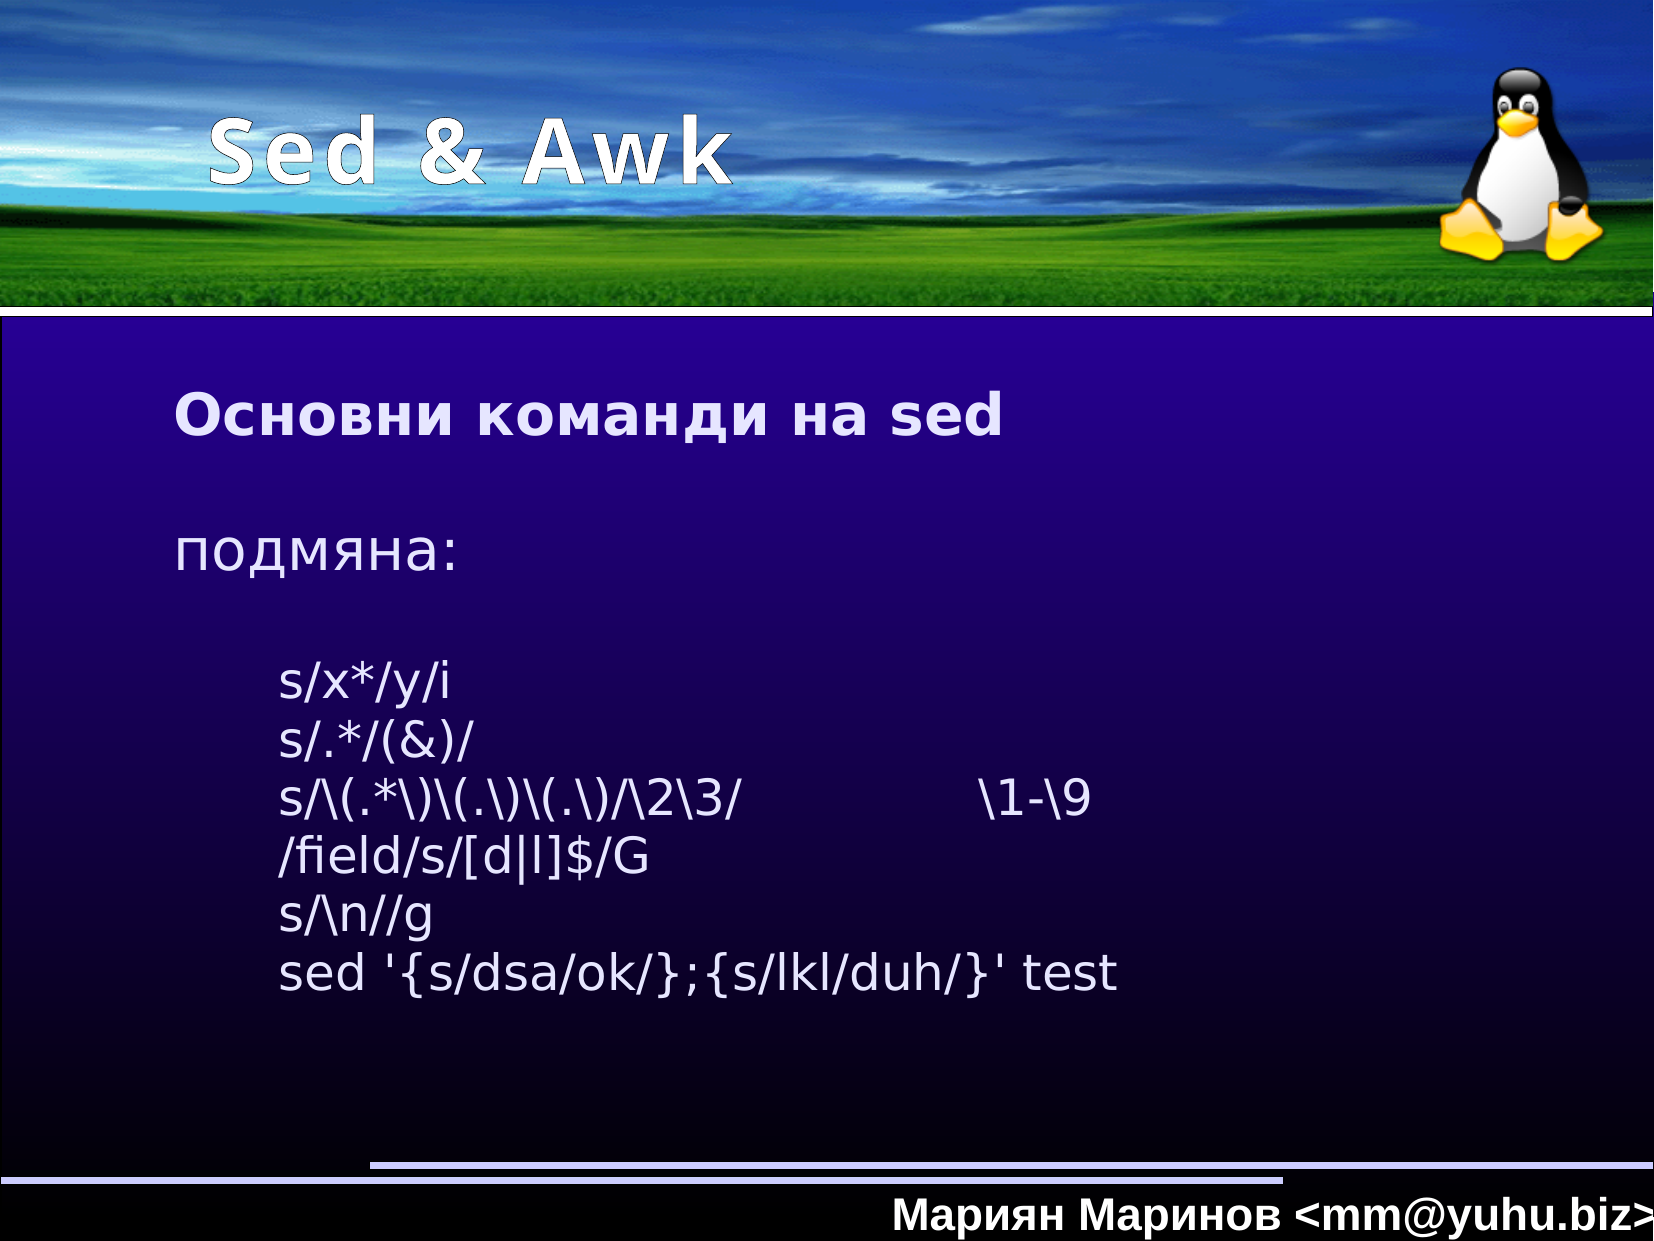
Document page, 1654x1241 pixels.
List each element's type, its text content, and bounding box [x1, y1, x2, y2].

title Sed & Awk [206, 44, 1416, 252]
list Основни команди на sed подмяна: s/x*/y/i s/.*/(&)/ s/\(.*\)\(.\)\(.\)/\2\3/ \1-\9 /field/s/[d|l]$/G s/\n//g sed '{s/dsa/ok/};{s/lkl/duh/}' test [101, 381, 1529, 1015]
text_box Мариян Маринов <mm@yuhu.biz> [891, 1189, 1653, 1241]
picture [0, 0, 1653, 306]
text_box [0, 306, 1653, 1217]
